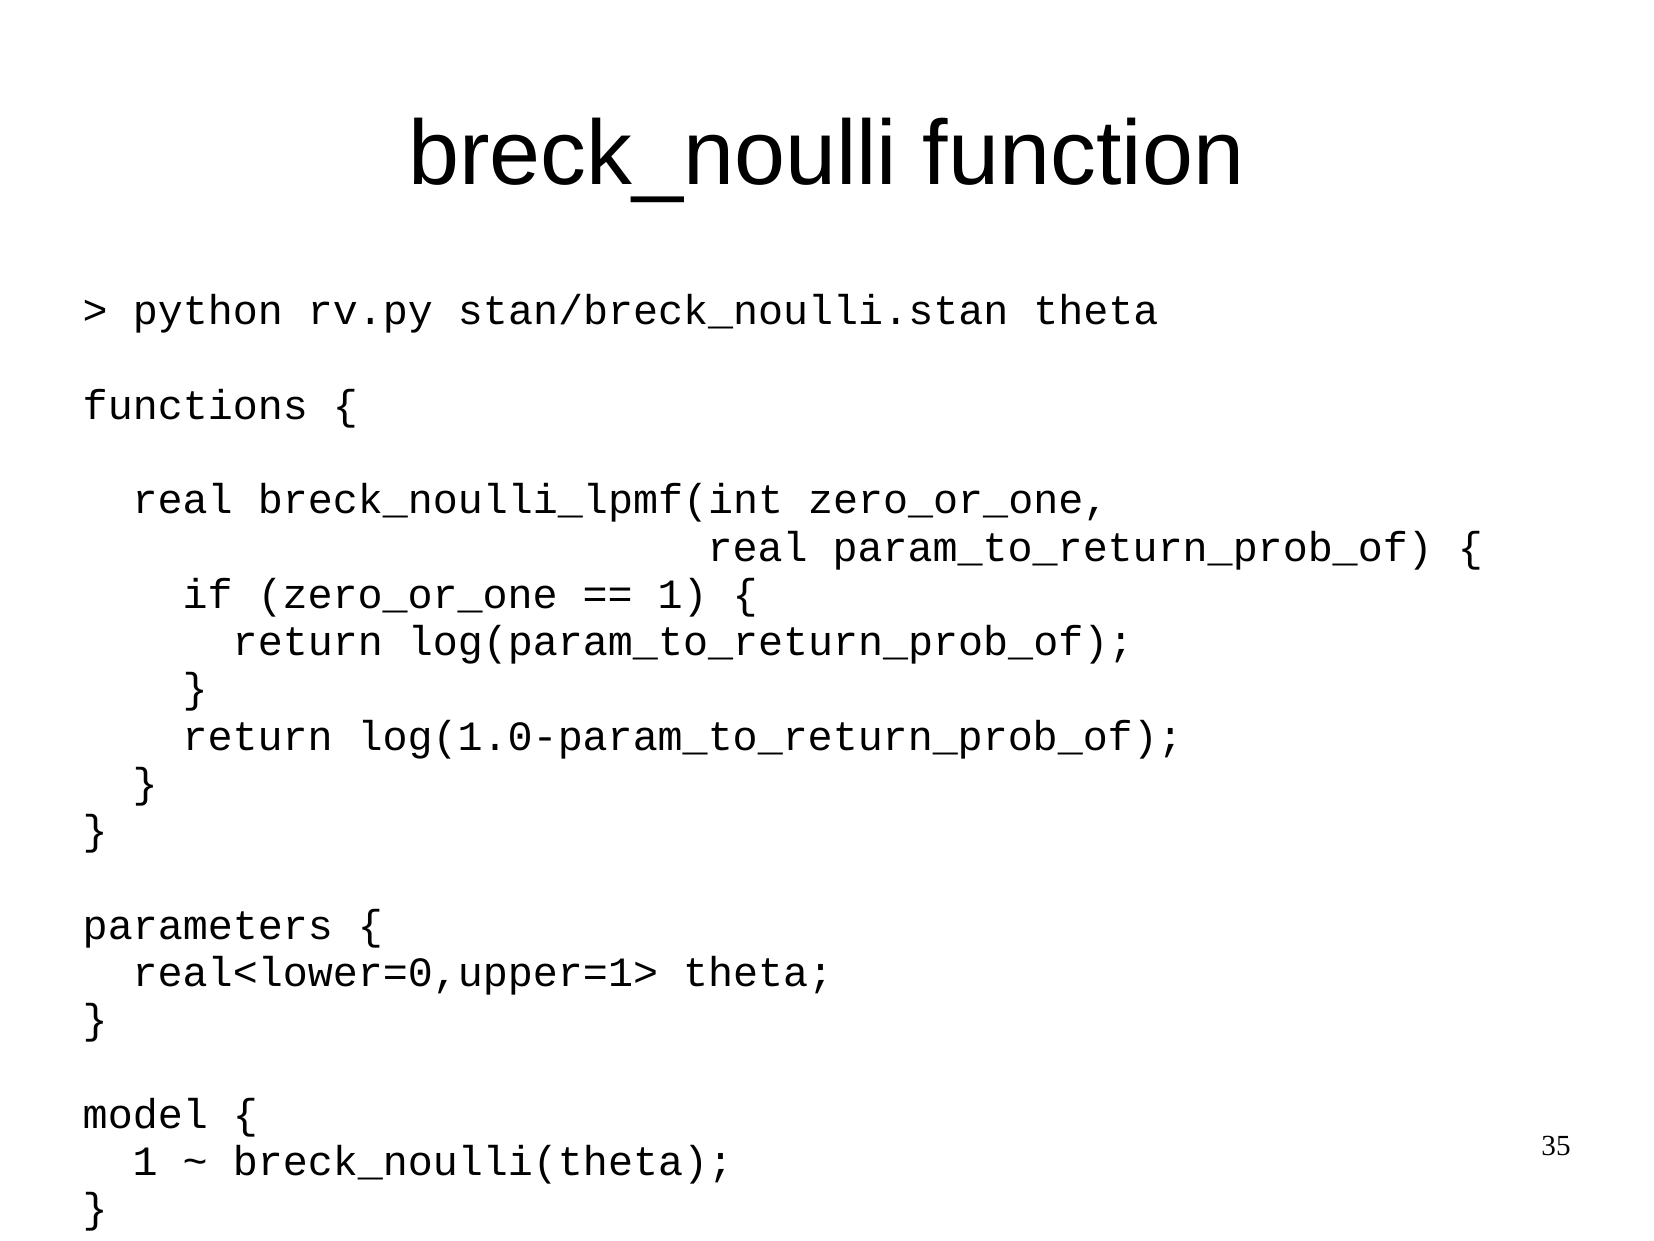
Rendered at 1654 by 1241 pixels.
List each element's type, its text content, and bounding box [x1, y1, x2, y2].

title breck_noulli function [82, 49, 1571, 257]
list > python rv.py stan/breck_noulli.stan theta functions { real breck_noulli_lpmf(int zero_or_one, real param_to_return_prob_of) { if (zero_or_one == 1) { return log(param_to_return_prob_of); } return log(1.0-param_to_return_prob_of); } } parameters { real<lower=0,upper=1> theta; } model { 1 ~ breck_noulli(theta); } [82, 290, 1571, 1172]
